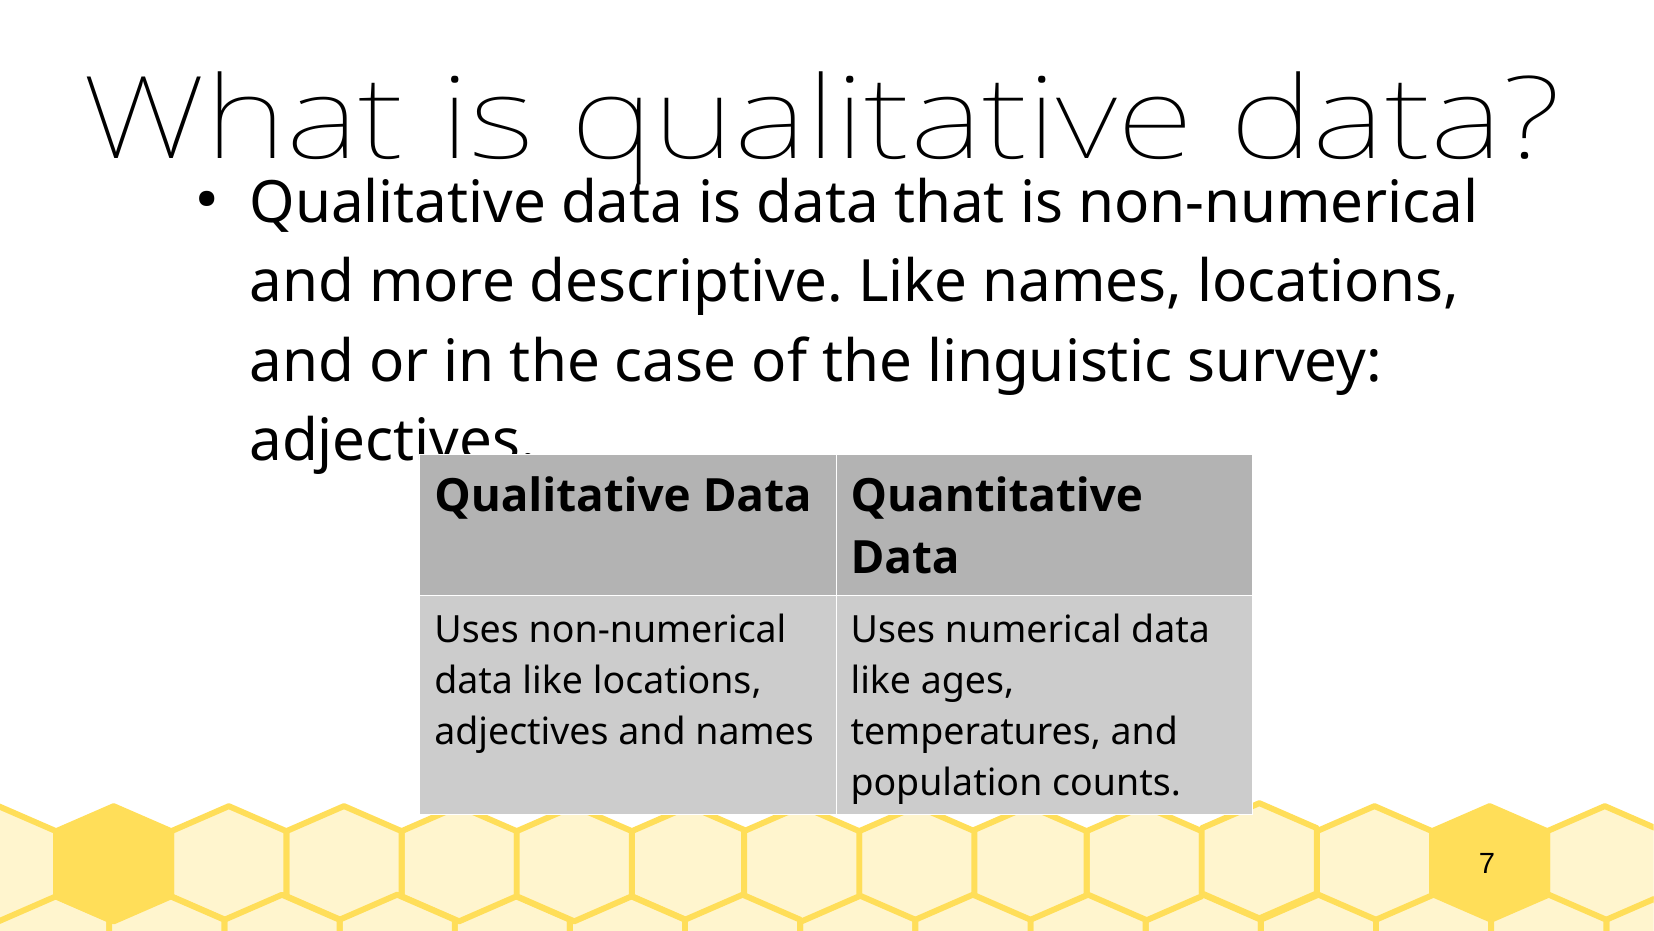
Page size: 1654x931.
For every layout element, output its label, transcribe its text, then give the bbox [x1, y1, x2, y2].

title What is qualitative data? [82, 37, 1571, 193]
table_cell Uses numerical data like ages, temperatures, and population counts. [837, 596, 1252, 814]
list Qualitative data is data that is non-numerical and more descriptive. Like names, locations, and or in the case of the linguistic survey: adjectives. [160, 150, 1501, 488]
table_header Qualitative Data [420, 455, 836, 595]
table_cell Uses non-numerical data like locations, adjectives and names [420, 596, 836, 814]
table_header Quantitative Data [837, 455, 1252, 595]
